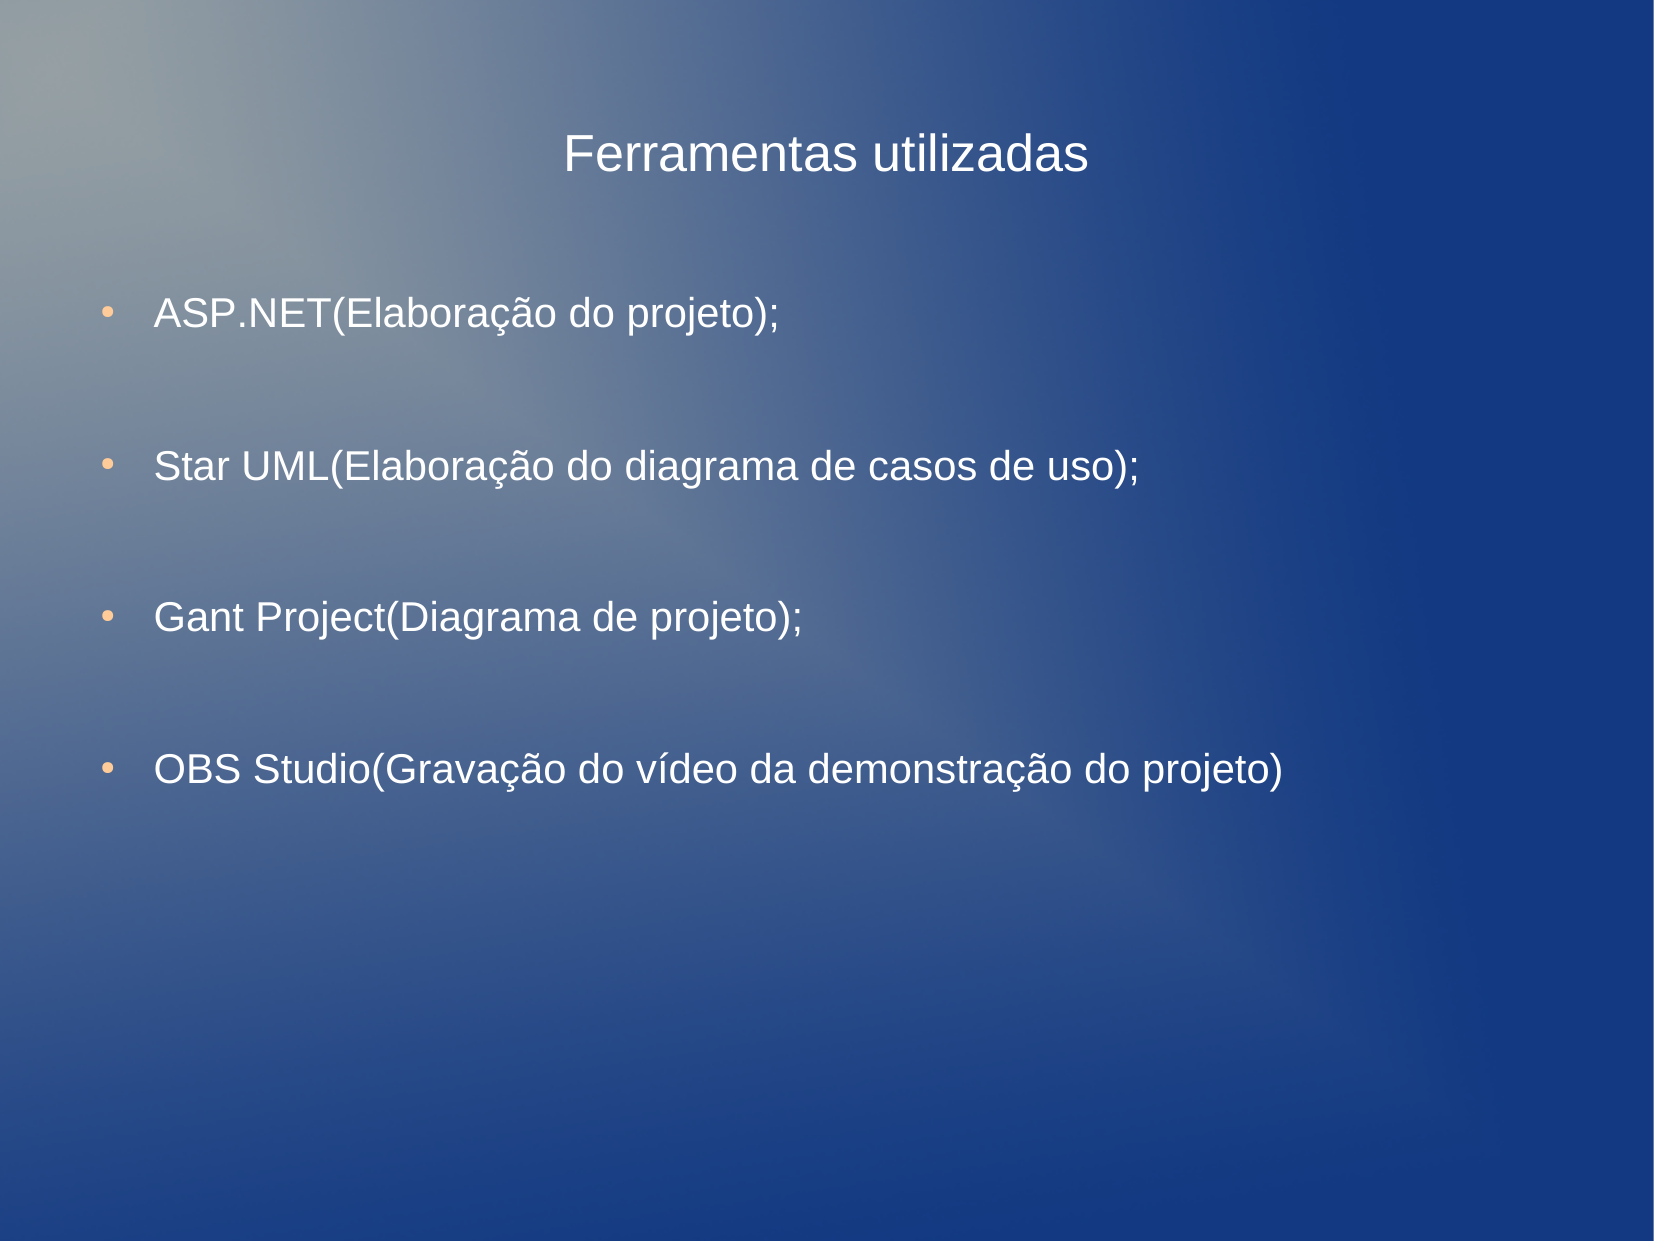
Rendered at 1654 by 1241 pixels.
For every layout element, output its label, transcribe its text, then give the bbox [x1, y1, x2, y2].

picture [0, 0, 1654, 1241]
list ASP.NET(Elaboração do projeto); Star UML(Elaboração do diagrama de casos de uso); Gant Project(Diagrama de projeto); OBS Studio(Gravação do vídeo da demonstração do projeto) [82, 290, 1571, 1109]
title Ferramentas utilizadas [82, 49, 1571, 257]
